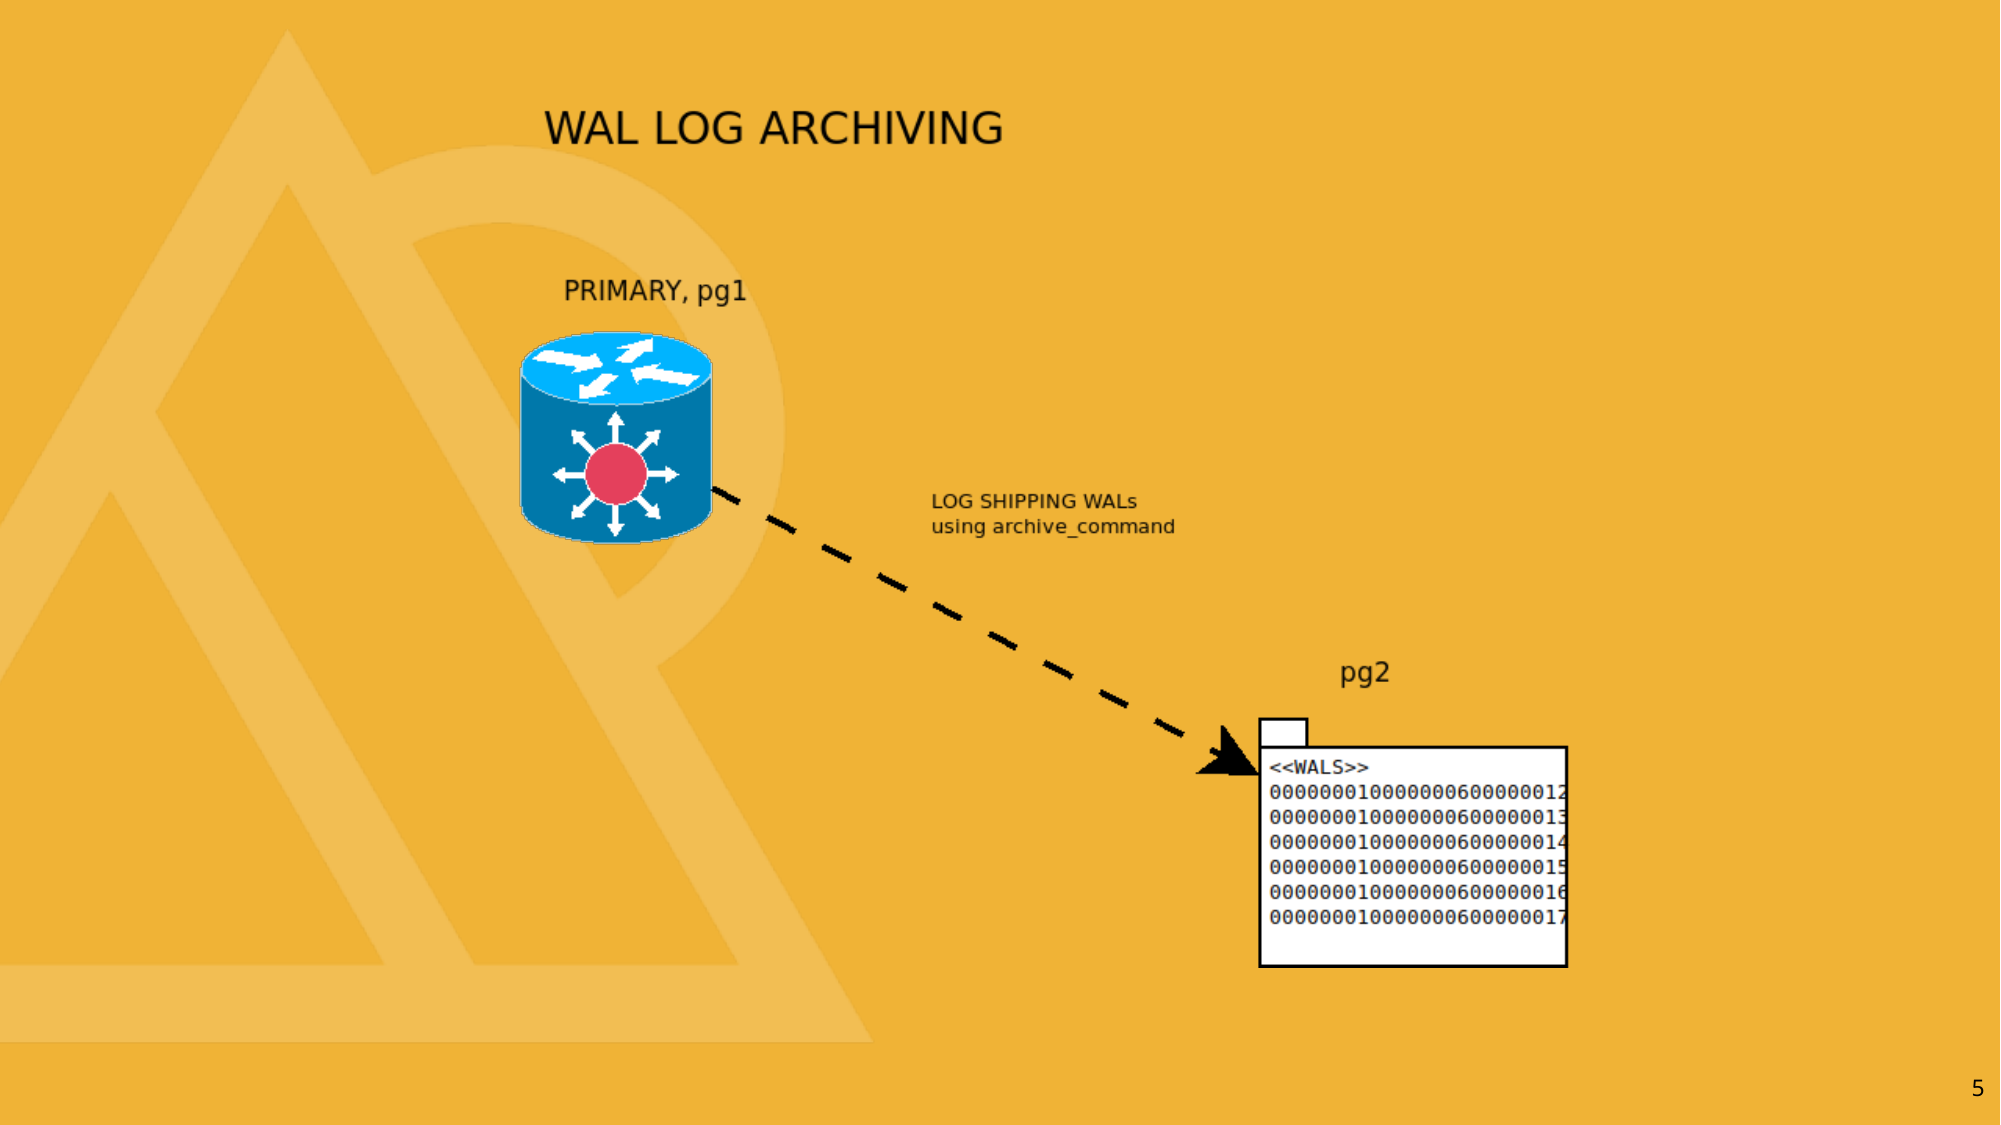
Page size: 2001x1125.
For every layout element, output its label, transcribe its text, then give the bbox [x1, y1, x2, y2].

text_box <number> [1748, 1059, 2000, 1120]
picture [517, 102, 1570, 968]
